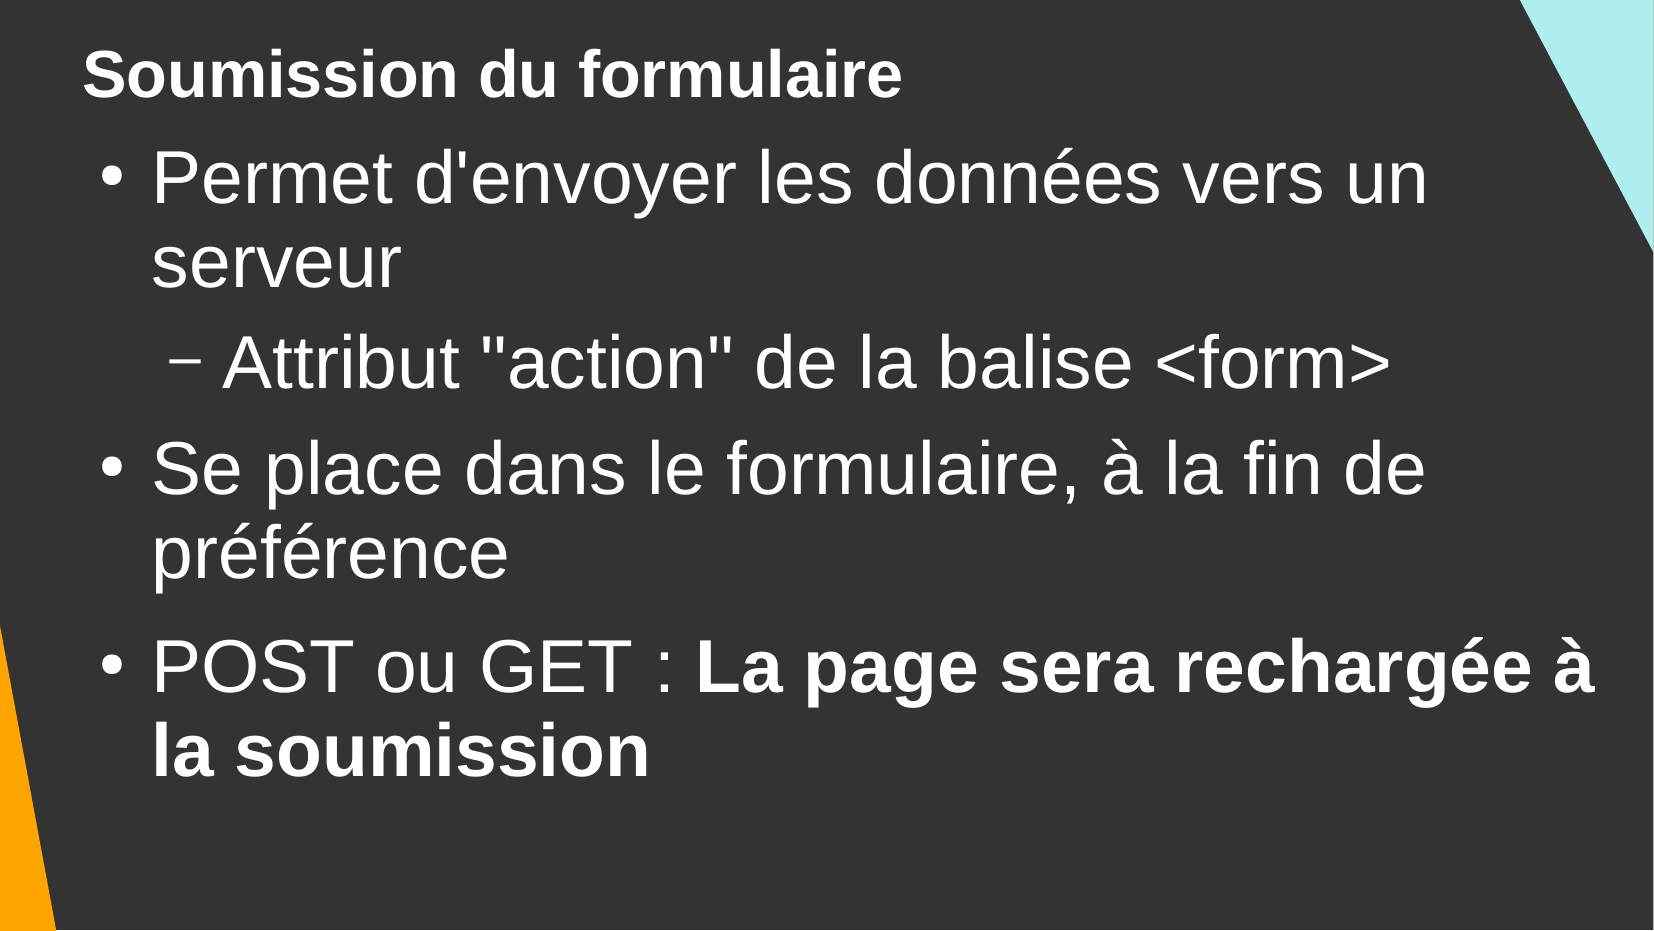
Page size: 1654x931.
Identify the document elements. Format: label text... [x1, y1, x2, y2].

text_box [0, 625, 57, 931]
text_box [1519, 0, 1654, 254]
title Soumission du formulaire [82, 37, 1571, 114]
list Permet d'envoyer les données vers un serveur Attribut "action" de la balise <form> Se place dans le formulaire, à la fin de préférence POST ou GET : La page sera rechargée à la soumission [80, 135, 1605, 804]
